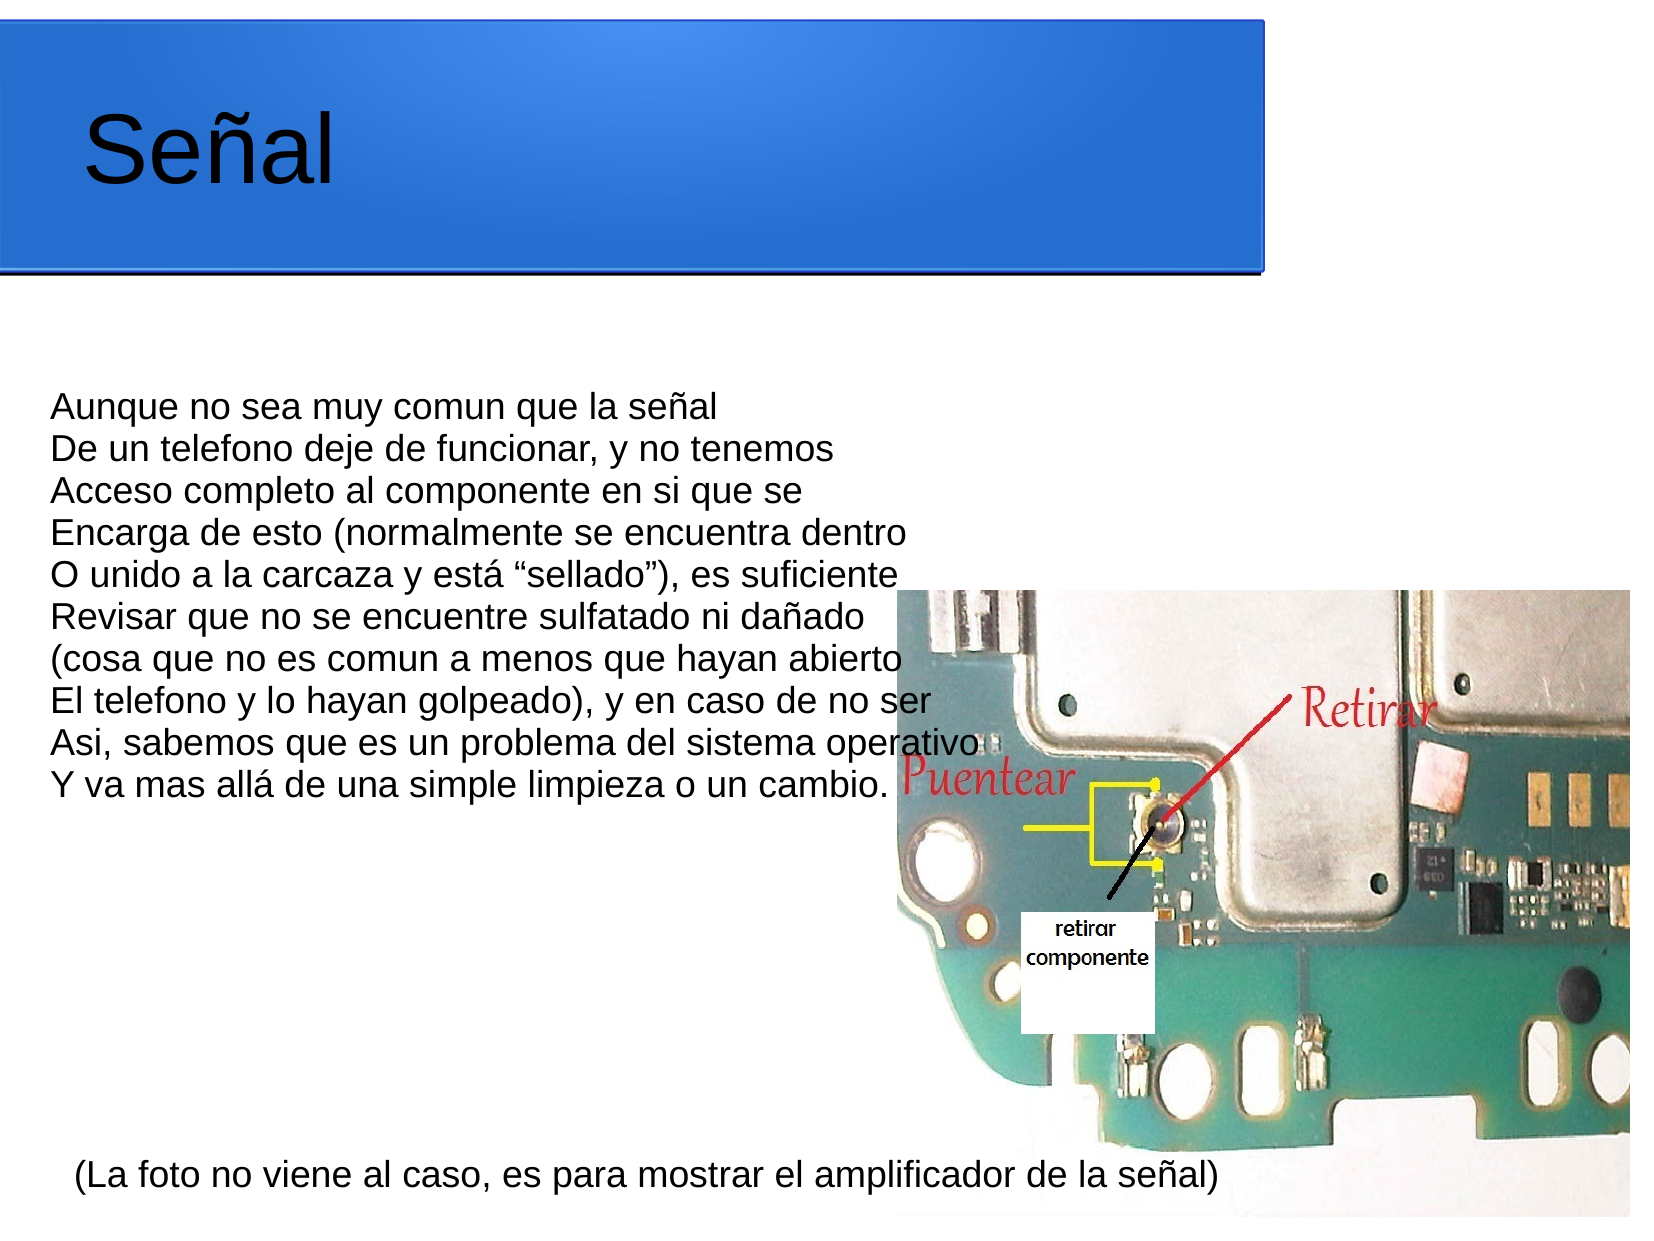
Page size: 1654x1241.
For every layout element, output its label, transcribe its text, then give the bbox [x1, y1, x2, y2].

text_box (La foto no viene al caso, es para mostrar el amplificador de la señal) [59, 1145, 1235, 1203]
picture [897, 590, 1630, 1217]
text_box Aunque no sea muy comun que la señal De un telefono deje de funcionar, y no tenemos Acceso completo al componente en si que se Encarga de esto (normalmente se encuentra dentro O unido a la carcaza y está “sellado”), es suficiente Revisar que no se encuentre sulfatado ni dañado (cosa que no es comun a menos que hayan abierto El telefono y lo hayan golpeado), y en caso de no ser Asi, sabemos que es un problema del sistema operativo Y va mas allá de una simple limpieza o un cambio. [35, 377, 995, 813]
title Señal [82, 47, 1235, 252]
